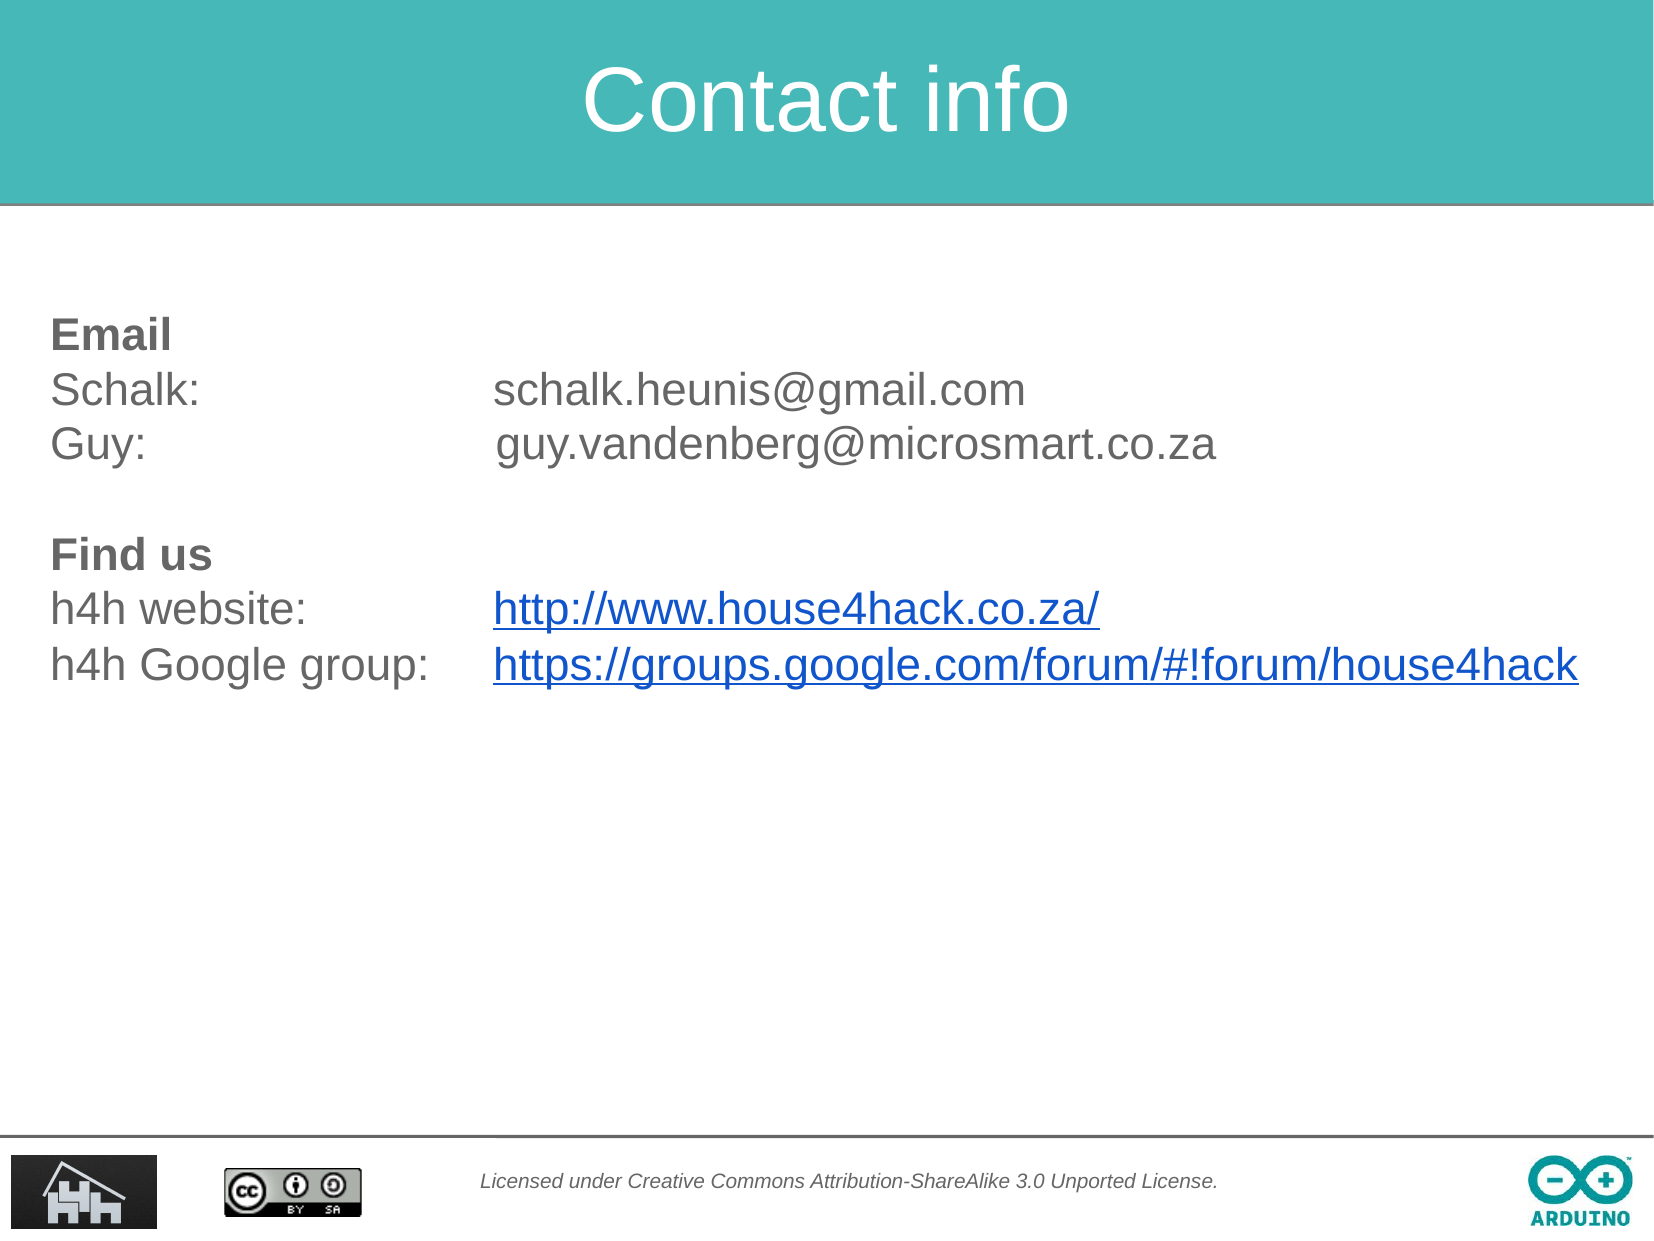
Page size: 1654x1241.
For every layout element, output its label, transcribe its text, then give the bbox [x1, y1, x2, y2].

picture [224, 1168, 362, 1217]
text_box Email Schalk: schalk.heunis@gmail.com Guy: guy.vandenberg@microsmart.co.za Find us h4h website: http://www.house4hack.co.za/ h4h Google group: https://groups.google.com/forum/#!forum/house4hack [35, 234, 1629, 1093]
title Contact info [0, 0, 1654, 204]
picture [1498, 1149, 1654, 1233]
picture [11, 1155, 157, 1229]
